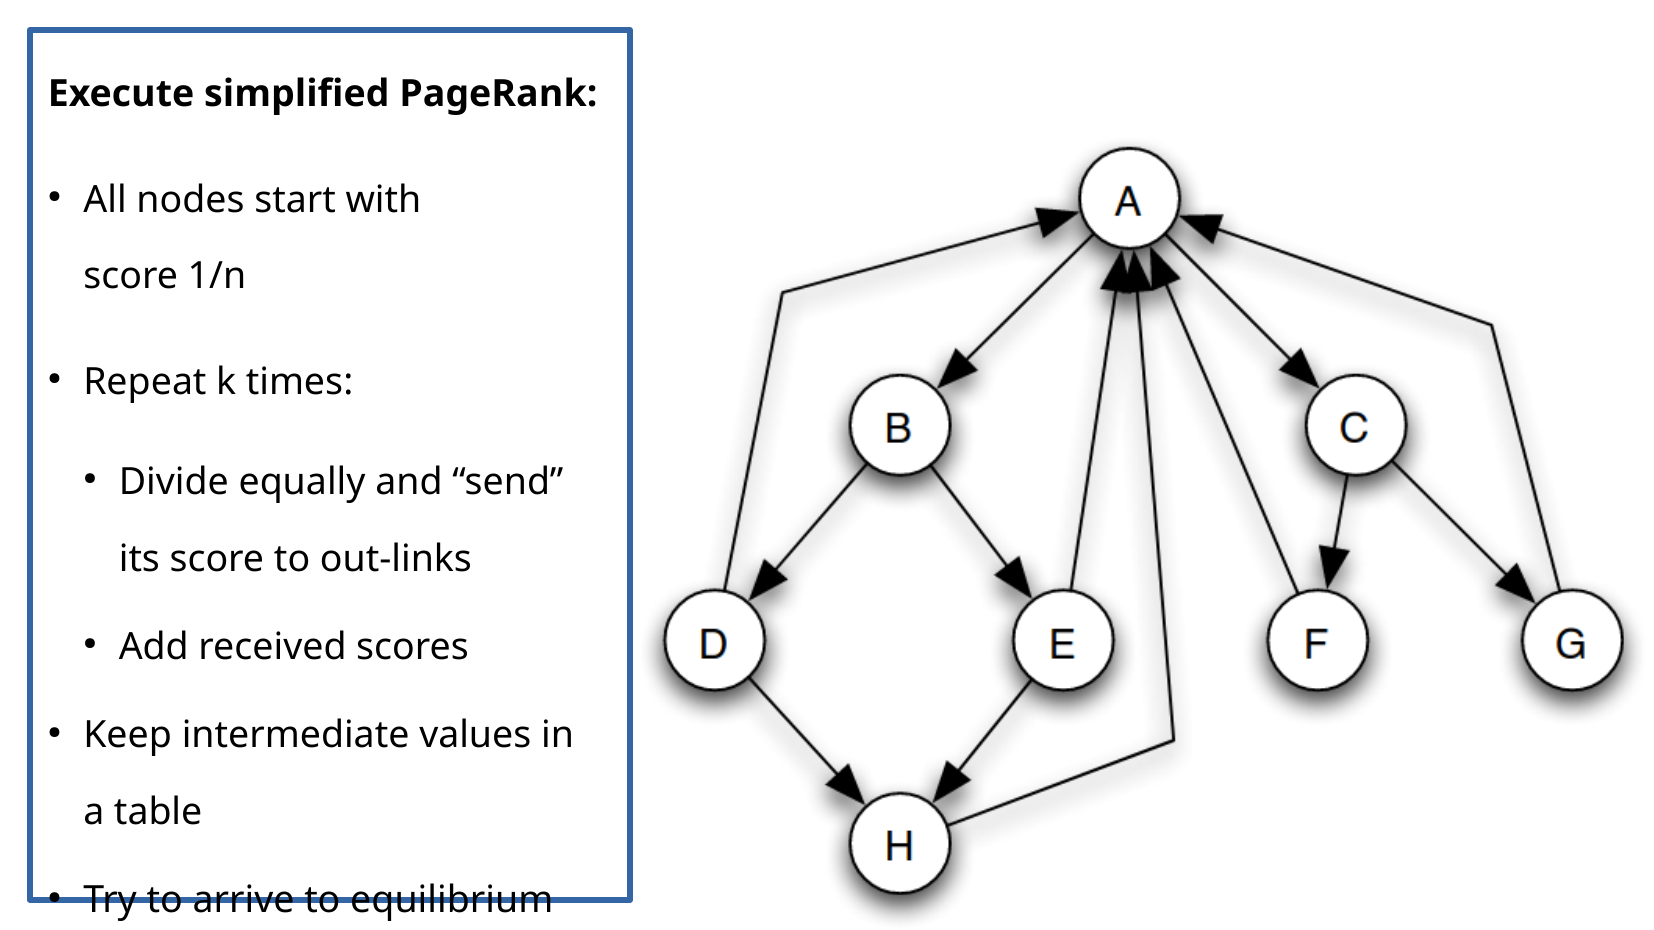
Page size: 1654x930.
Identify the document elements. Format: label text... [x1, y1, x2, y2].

picture [558, 134, 1654, 930]
text_box Execute simplified PageRank: All nodes start with score 1/n Repeat k times: Divide equally and “send” its score to out-links Add received scores Keep intermediate values in a table Try to arrive to equilibrium values [30, 29, 631, 901]
